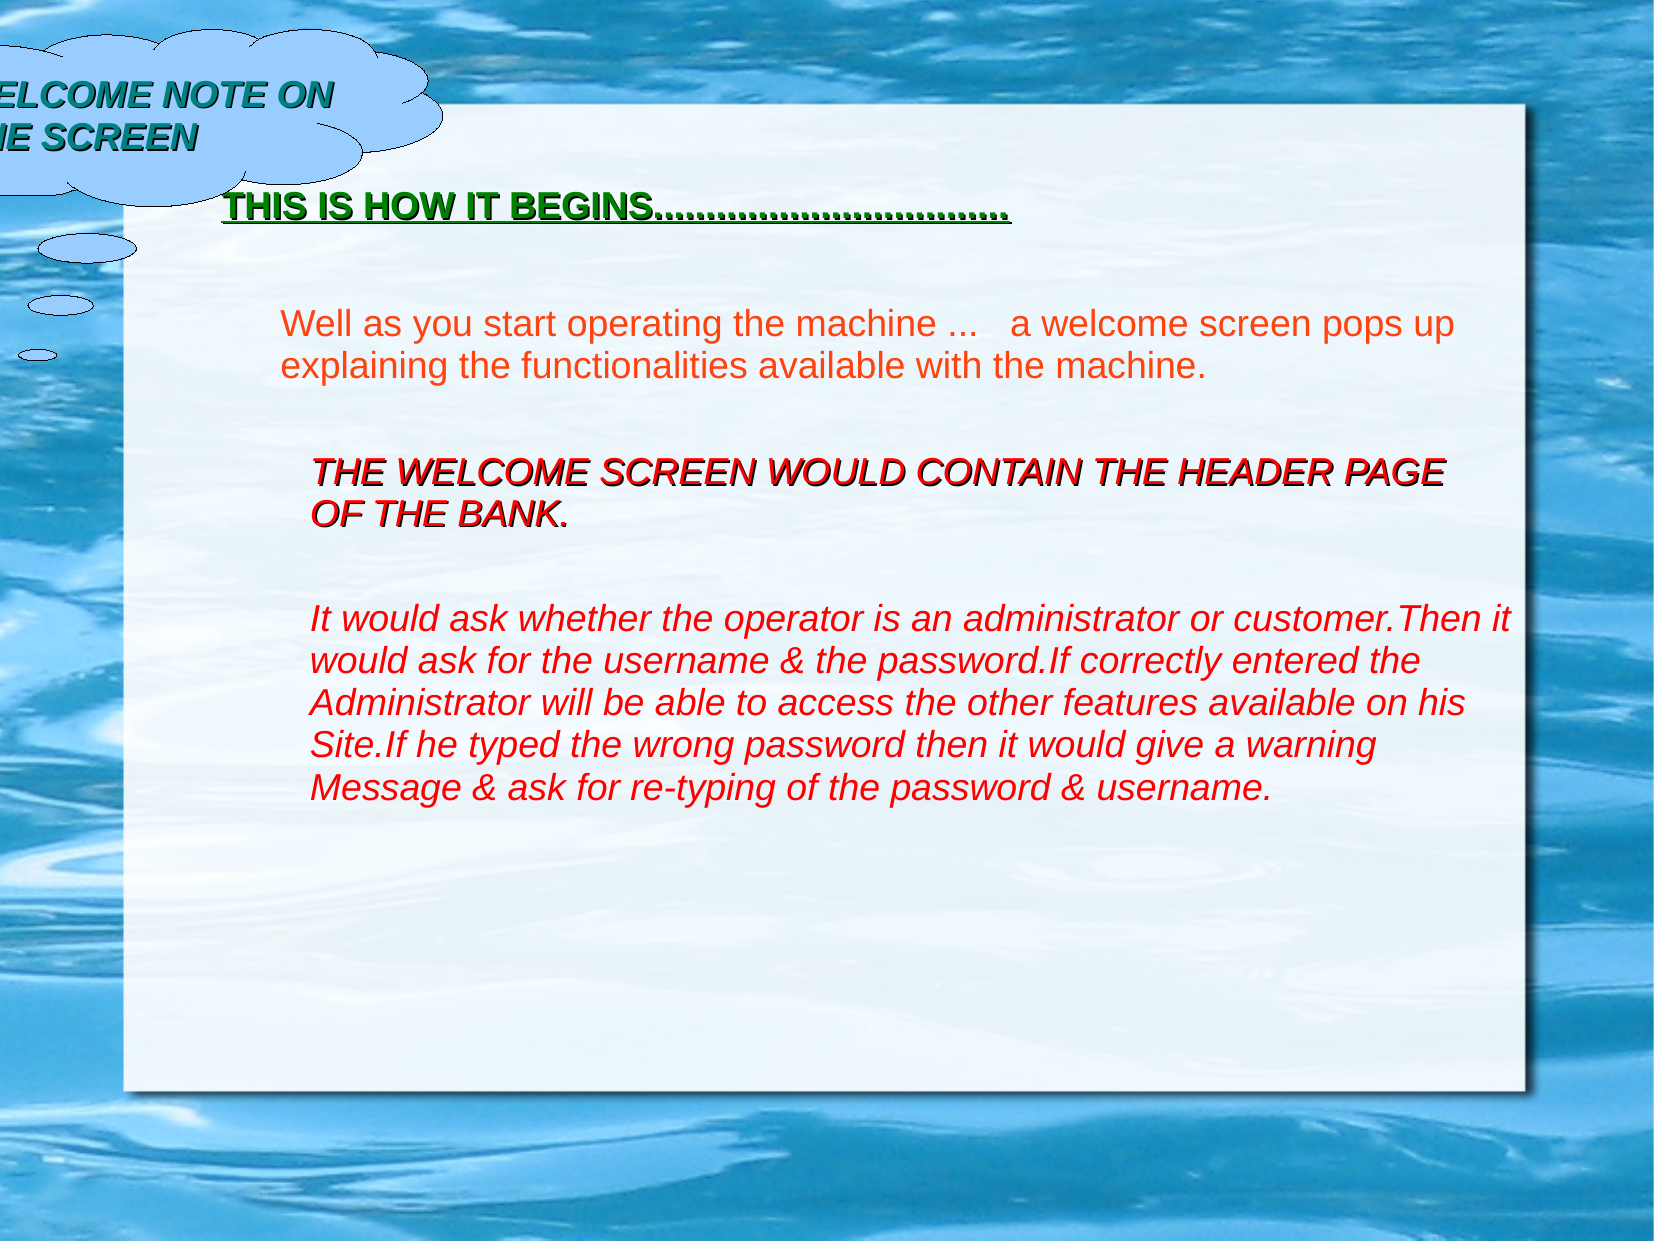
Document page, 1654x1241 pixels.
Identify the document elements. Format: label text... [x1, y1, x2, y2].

text_box Well as you start operating the machine ... a welcome screen pops up explaining the functionalities available with the machine. [265, 295, 1482, 395]
text_box [18, 349, 57, 361]
text_box It would ask whether the operator is an administrator or customer.Then it would ask for the username & the password.If correctly entered the Administrator will be able to access the other features available on his Site.If he typed the wrong password then it would give a warning Message & ask for re-typing of the password & username. [295, 590, 1539, 858]
text_box [37, 233, 137, 264]
text_box [27, 295, 94, 316]
text_box THE WELCOME SCREEN WOULD CONTAIN THE HEADER PAGE OF THE BANK. [295, 442, 1478, 542]
text_box WELCOME NOTE ON THE SCREEN [0, 65, 355, 207]
picture [0, 0, 1654, 1241]
text_box [0, 29, 443, 167]
text_box THIS IS HOW IT BEGINS.................................. [206, 177, 1447, 234]
